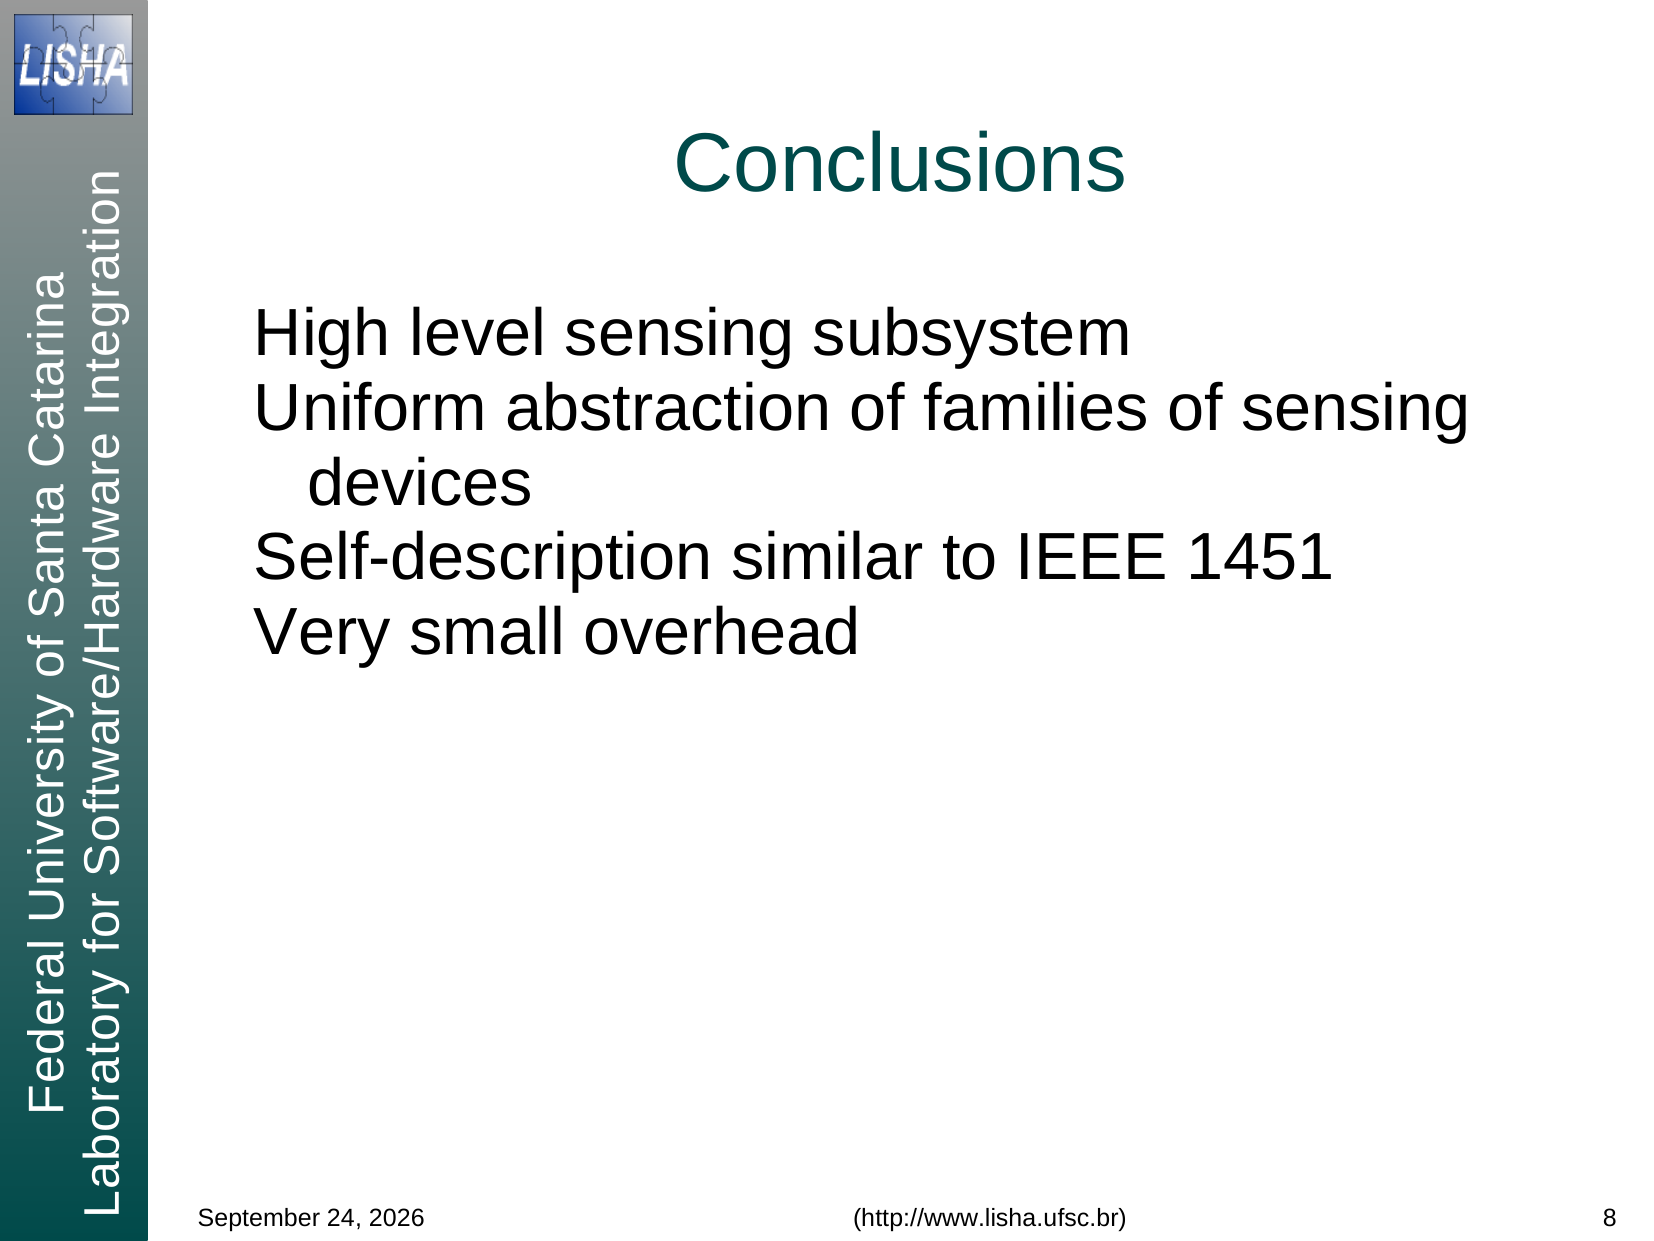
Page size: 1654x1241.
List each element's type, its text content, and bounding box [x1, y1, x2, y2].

list High level sensing subsystem Uniform abstraction of families of sensing devices Self-description similar to IEEE 1451 Very small overhead [206, 295, 1595, 1182]
title Conclusions [206, 59, 1595, 267]
picture [14, 14, 133, 115]
